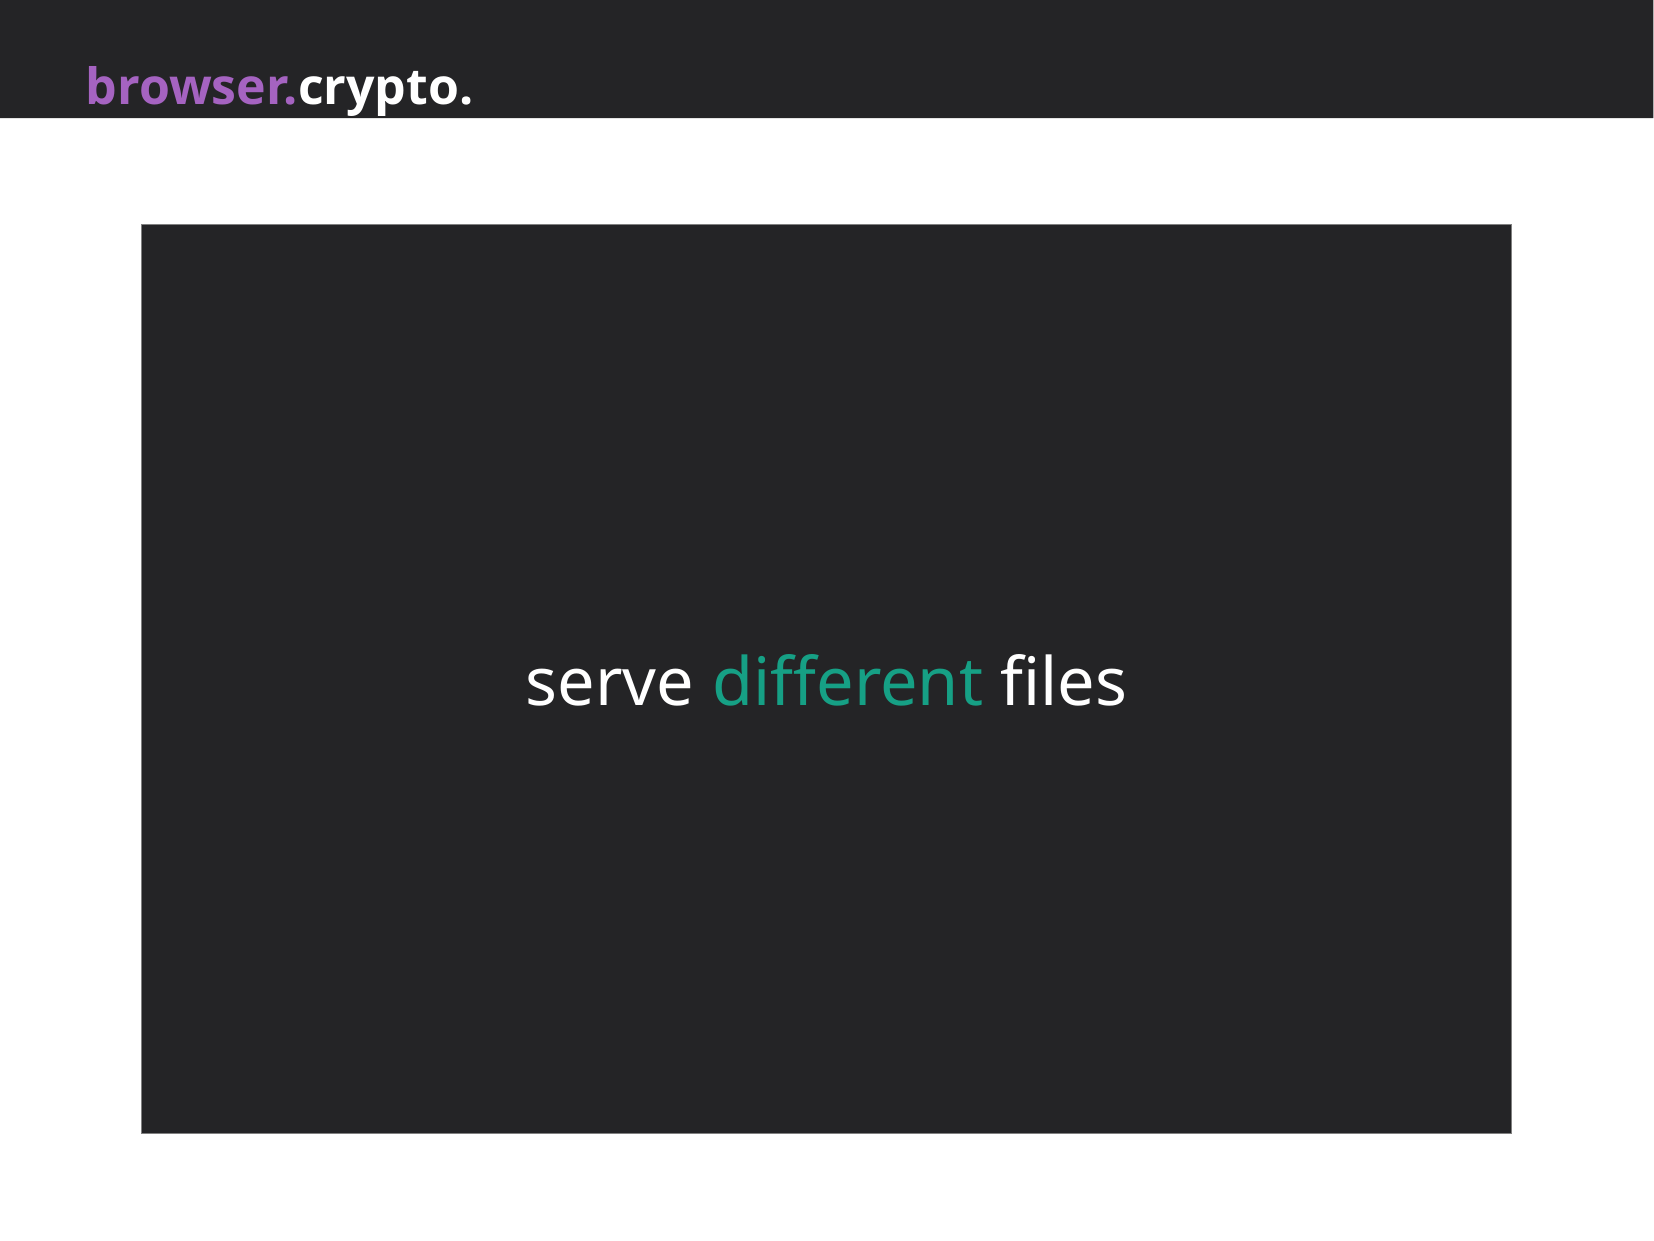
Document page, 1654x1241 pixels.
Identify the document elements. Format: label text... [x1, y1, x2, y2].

text_box serve different files [141, 224, 1512, 1134]
text_box browser.crypto. [70, 43, 567, 119]
text_box [165, 531, 1441, 1087]
text_box [0, 0, 1654, 119]
